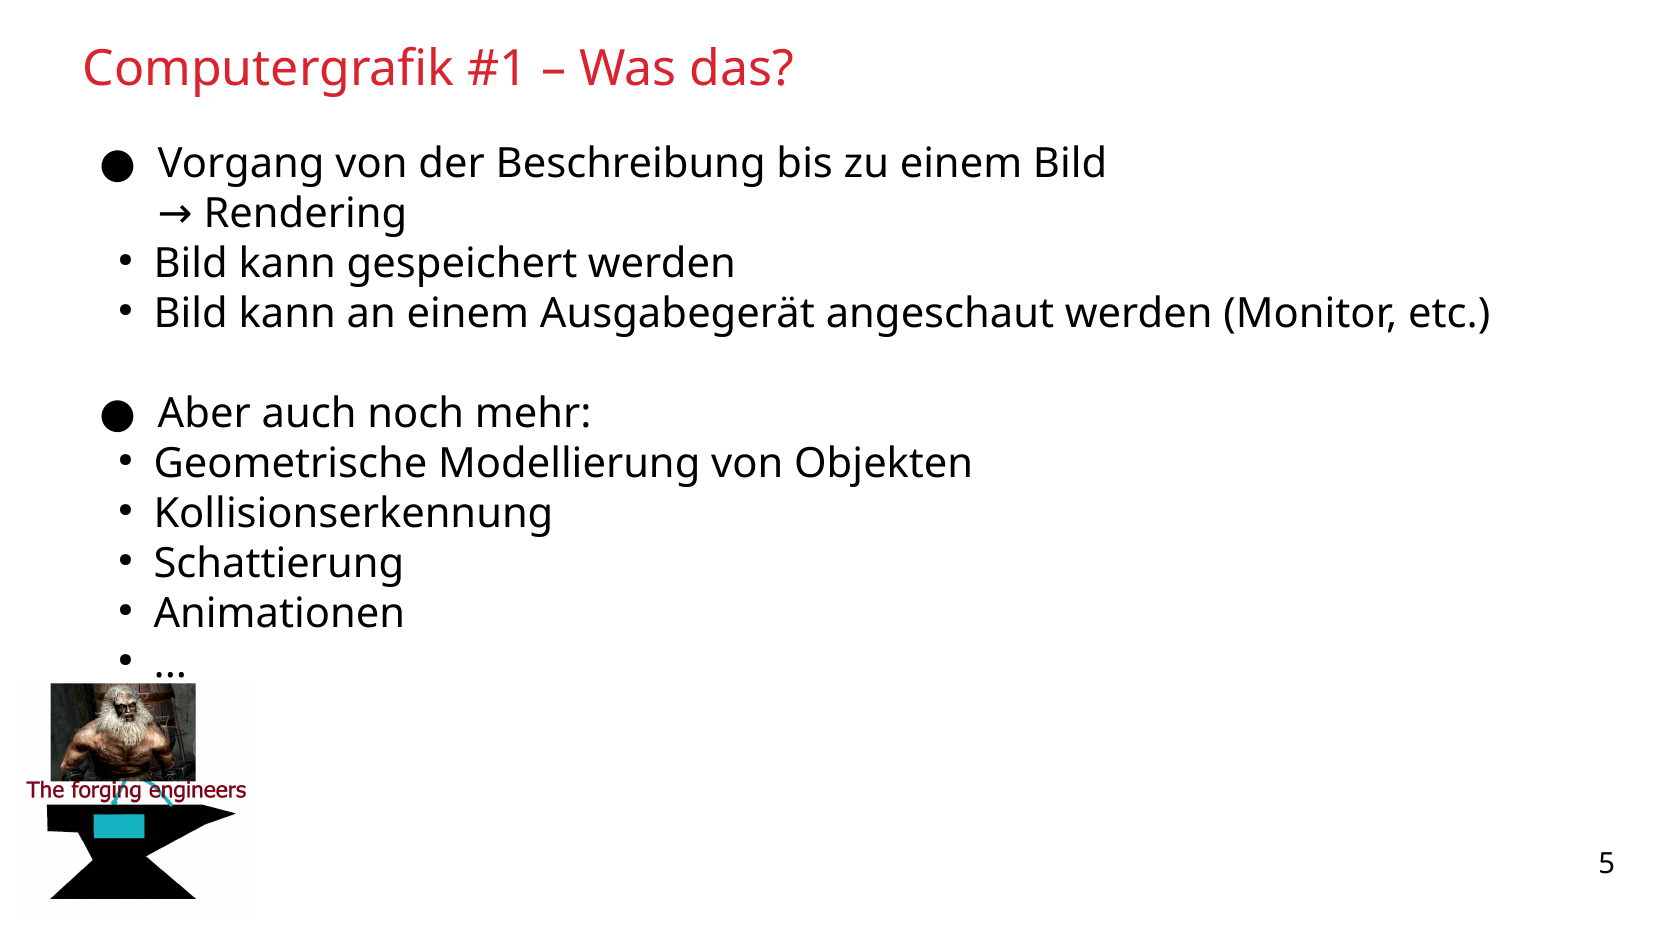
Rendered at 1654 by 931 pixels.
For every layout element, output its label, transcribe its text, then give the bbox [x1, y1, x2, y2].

title Computergrafik #1 – Was das? [82, 37, 1571, 95]
subtitle Vorgang von der Beschreibung bis zu einem Bild → Rendering Bild kann gespeichert werden Bild kann an einem Ausgabegerät angeschaut werden (Monitor, etc.) Aber auch noch mehr: Geometrische Modellierung von Objekten Kollisionserkennung Schattierung Animationen ... [82, 135, 1571, 686]
picture [17, 679, 254, 916]
